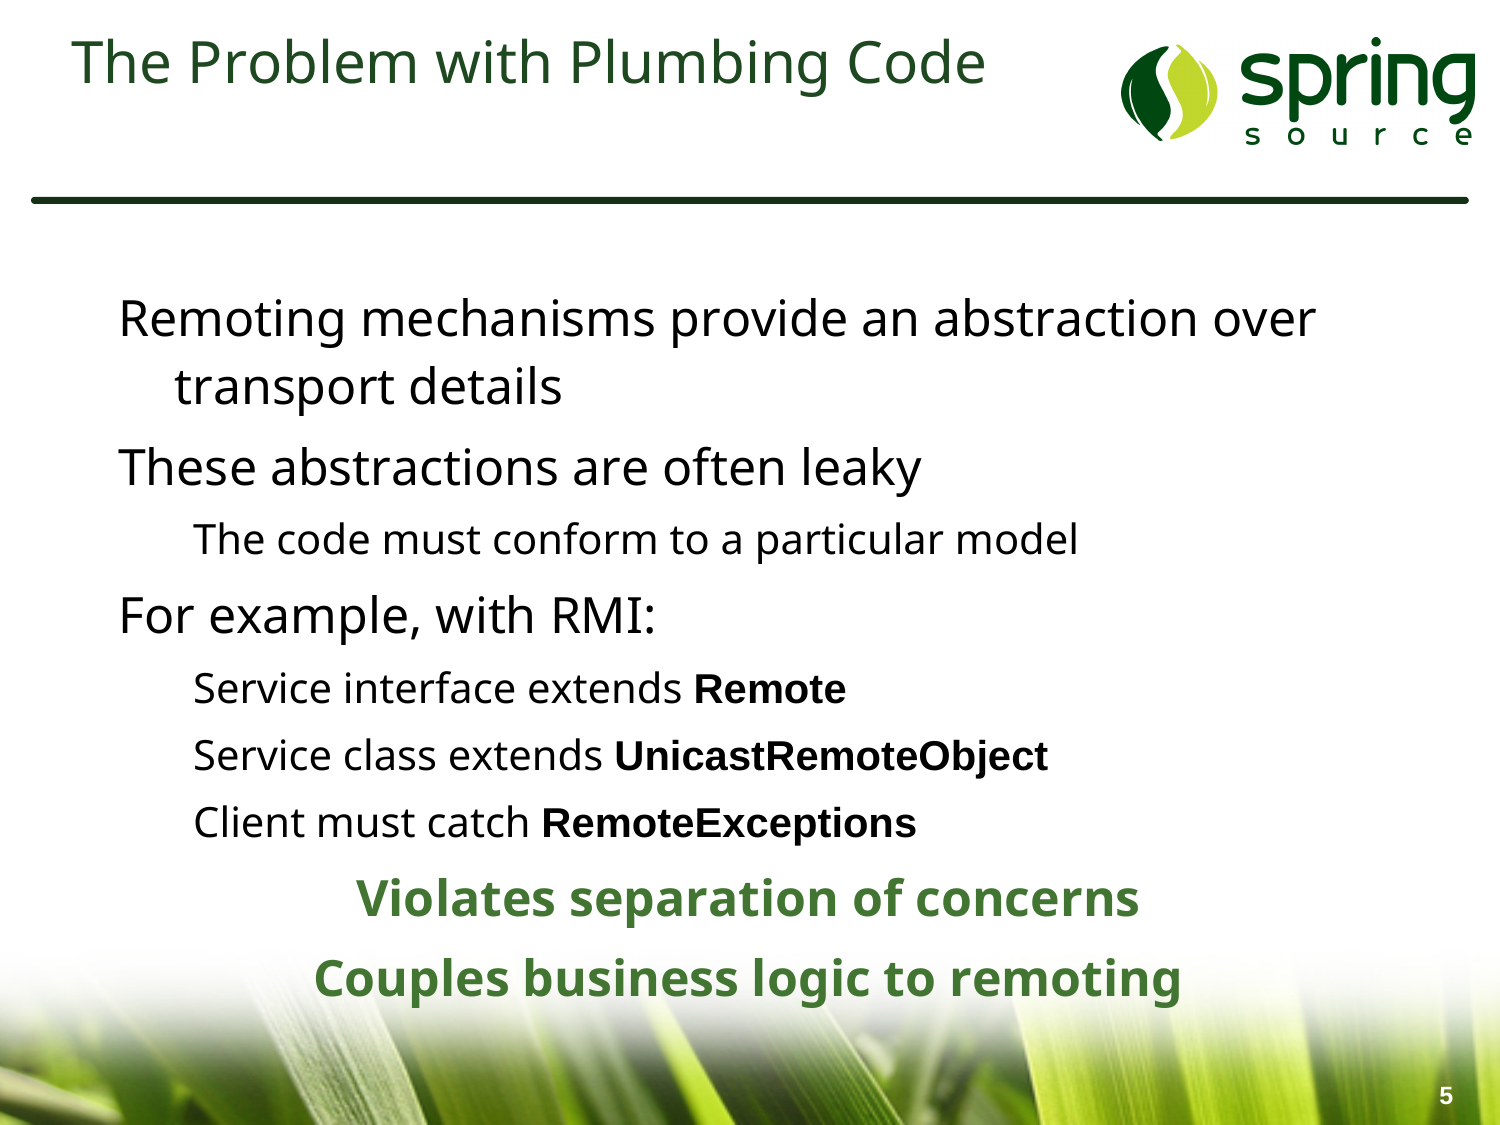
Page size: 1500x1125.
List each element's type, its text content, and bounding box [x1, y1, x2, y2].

picture [0, 944, 1500, 1125]
title The Problem with Plumbing Code [56, 13, 1089, 176]
list Remoting mechanisms provide an abstraction over transport details These abstractions are often leaky The code must conform to a particular model For example, with RMI: Service interface extends Remote Service class extends UnicastRemoteObject Client must catch RemoteExceptions Violates separation of concerns Couples business logic to remoting [103, 275, 1394, 954]
picture [1121, 37, 1475, 145]
